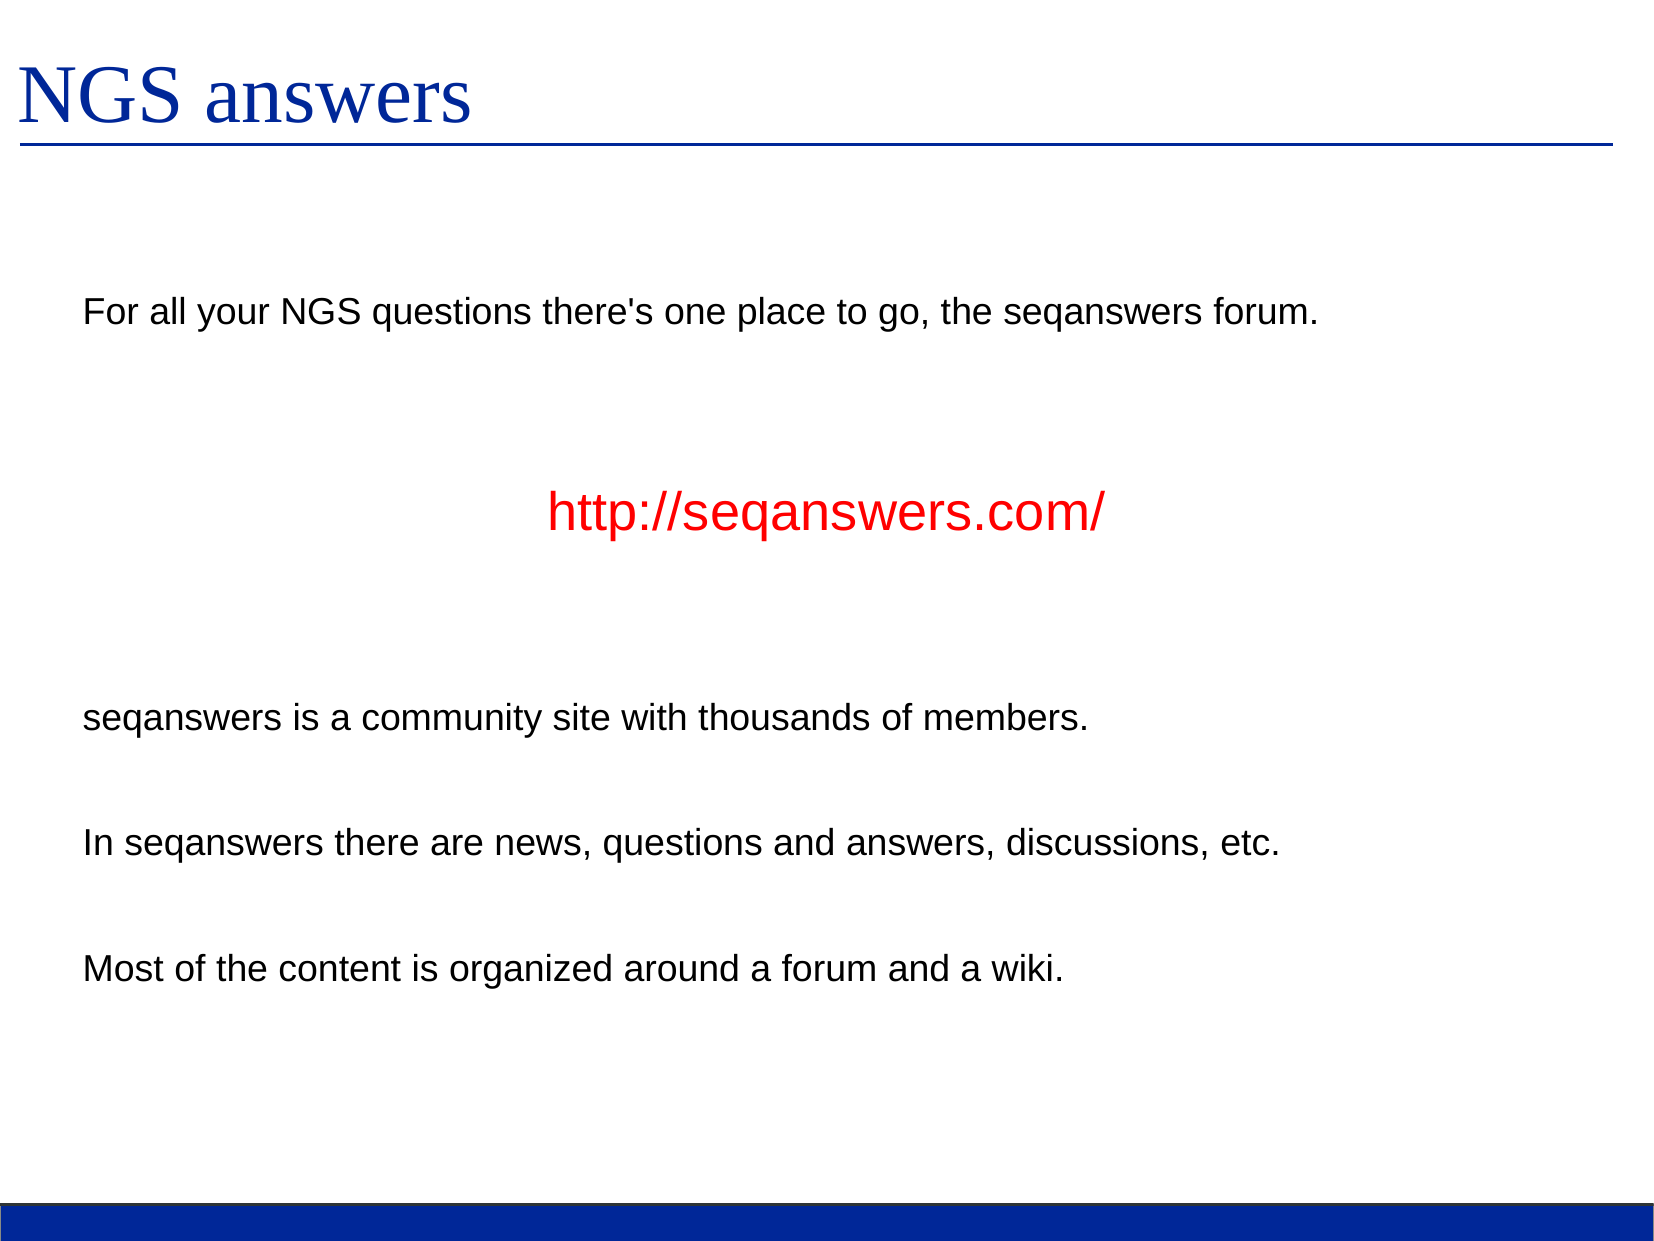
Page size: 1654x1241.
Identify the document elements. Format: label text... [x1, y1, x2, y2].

title NGS answers [17, 0, 1589, 198]
list For all your NGS questions there's one place to go, the seqanswers forum. http://seqanswers.com/ seqanswers is a community site with thousands of members. In seqanswers there are news, questions and answers, discussions, etc. Most of the content is organized around a forum and a wiki. [82, 290, 1571, 1109]
